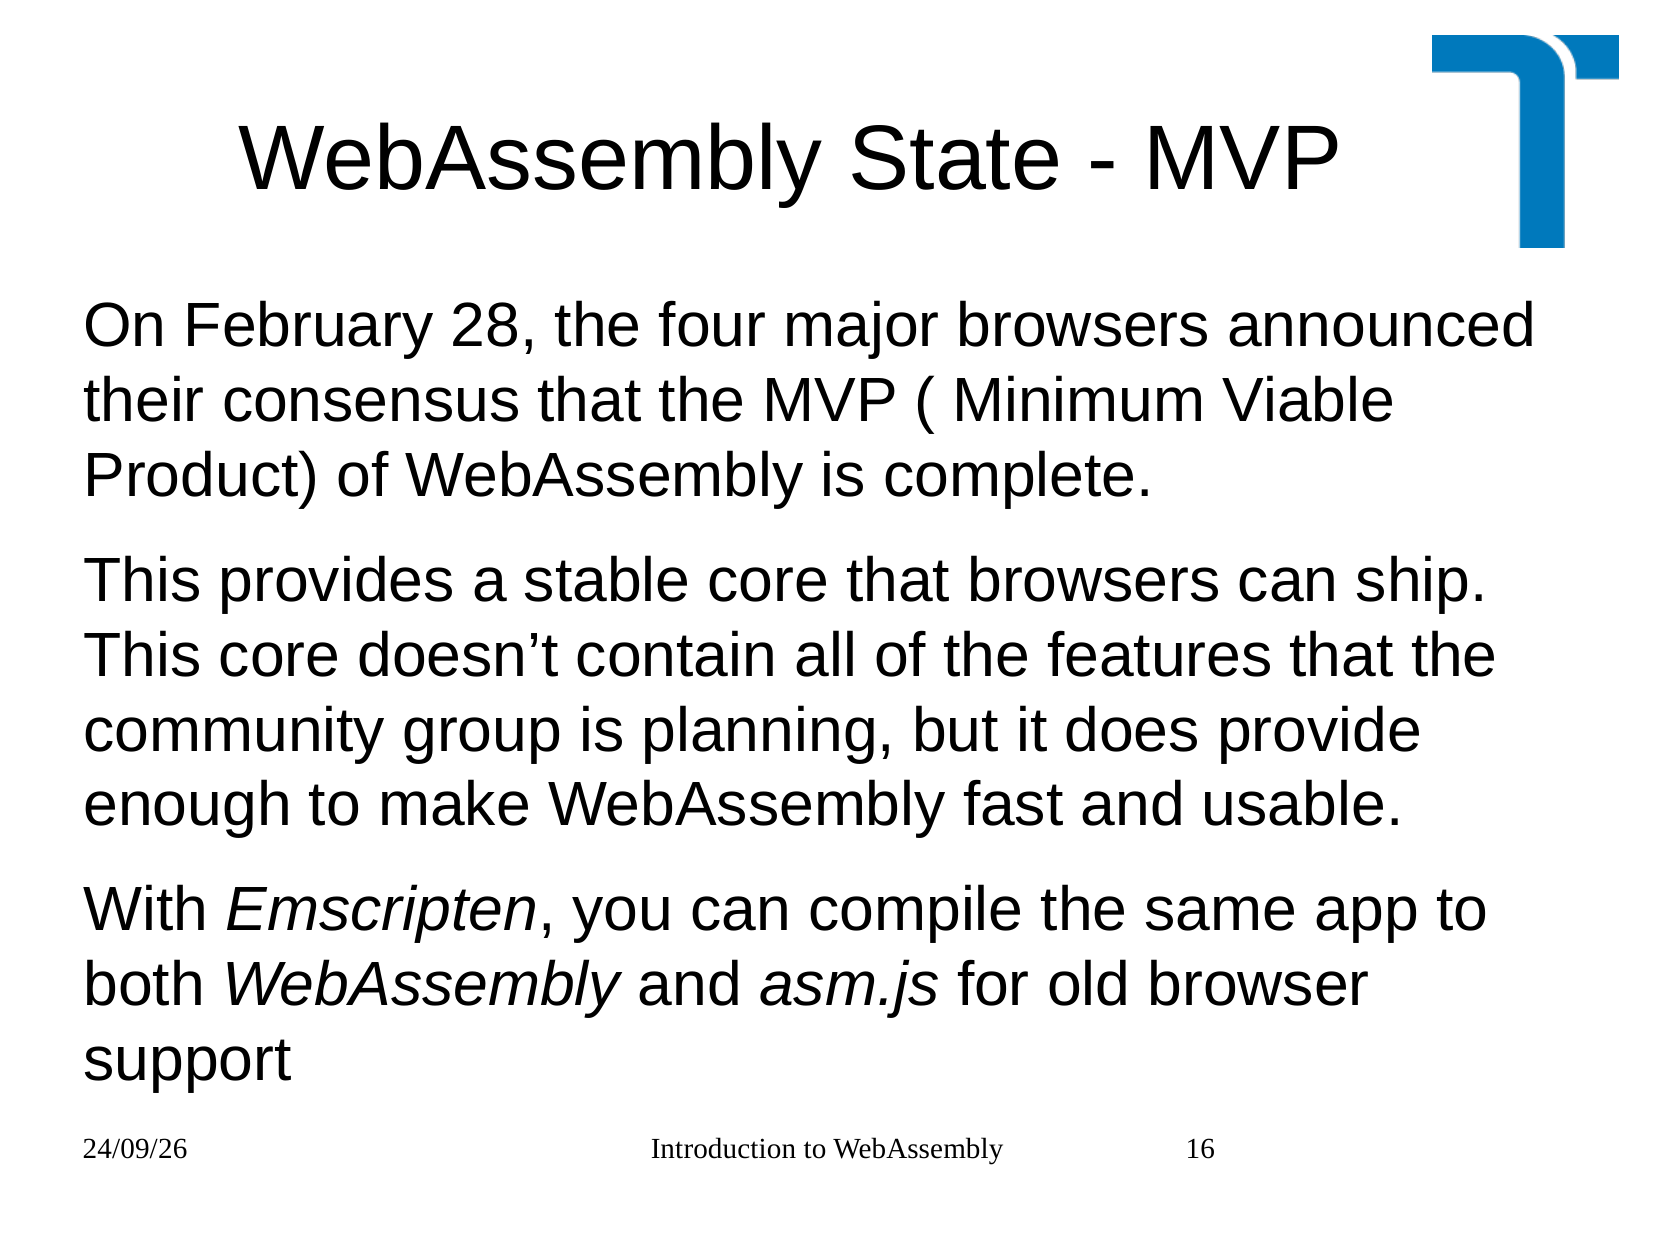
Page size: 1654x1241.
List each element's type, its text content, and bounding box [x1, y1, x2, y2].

text_box Introduction to WebAssembly [565, 1129, 1090, 1216]
text_box 07/09/2017 [82, 1129, 468, 1216]
title WebAssembly State - MVP [82, 49, 1501, 257]
list On February 28, the four major browsers announced their consensus that the MVP ( Minimum Viable Product) of WebAssembly is complete. This provides a stable core that browsers can ship. This core doesn’t contain all of the features that the community group is planning, but it does provide enough to make WebAssembly fast and usable. With Emscripten, you can compile the same app to both WebAssembly and asm.js for old browser support [83, 284, 1572, 1102]
text_box [1185, 1129, 1571, 1216]
